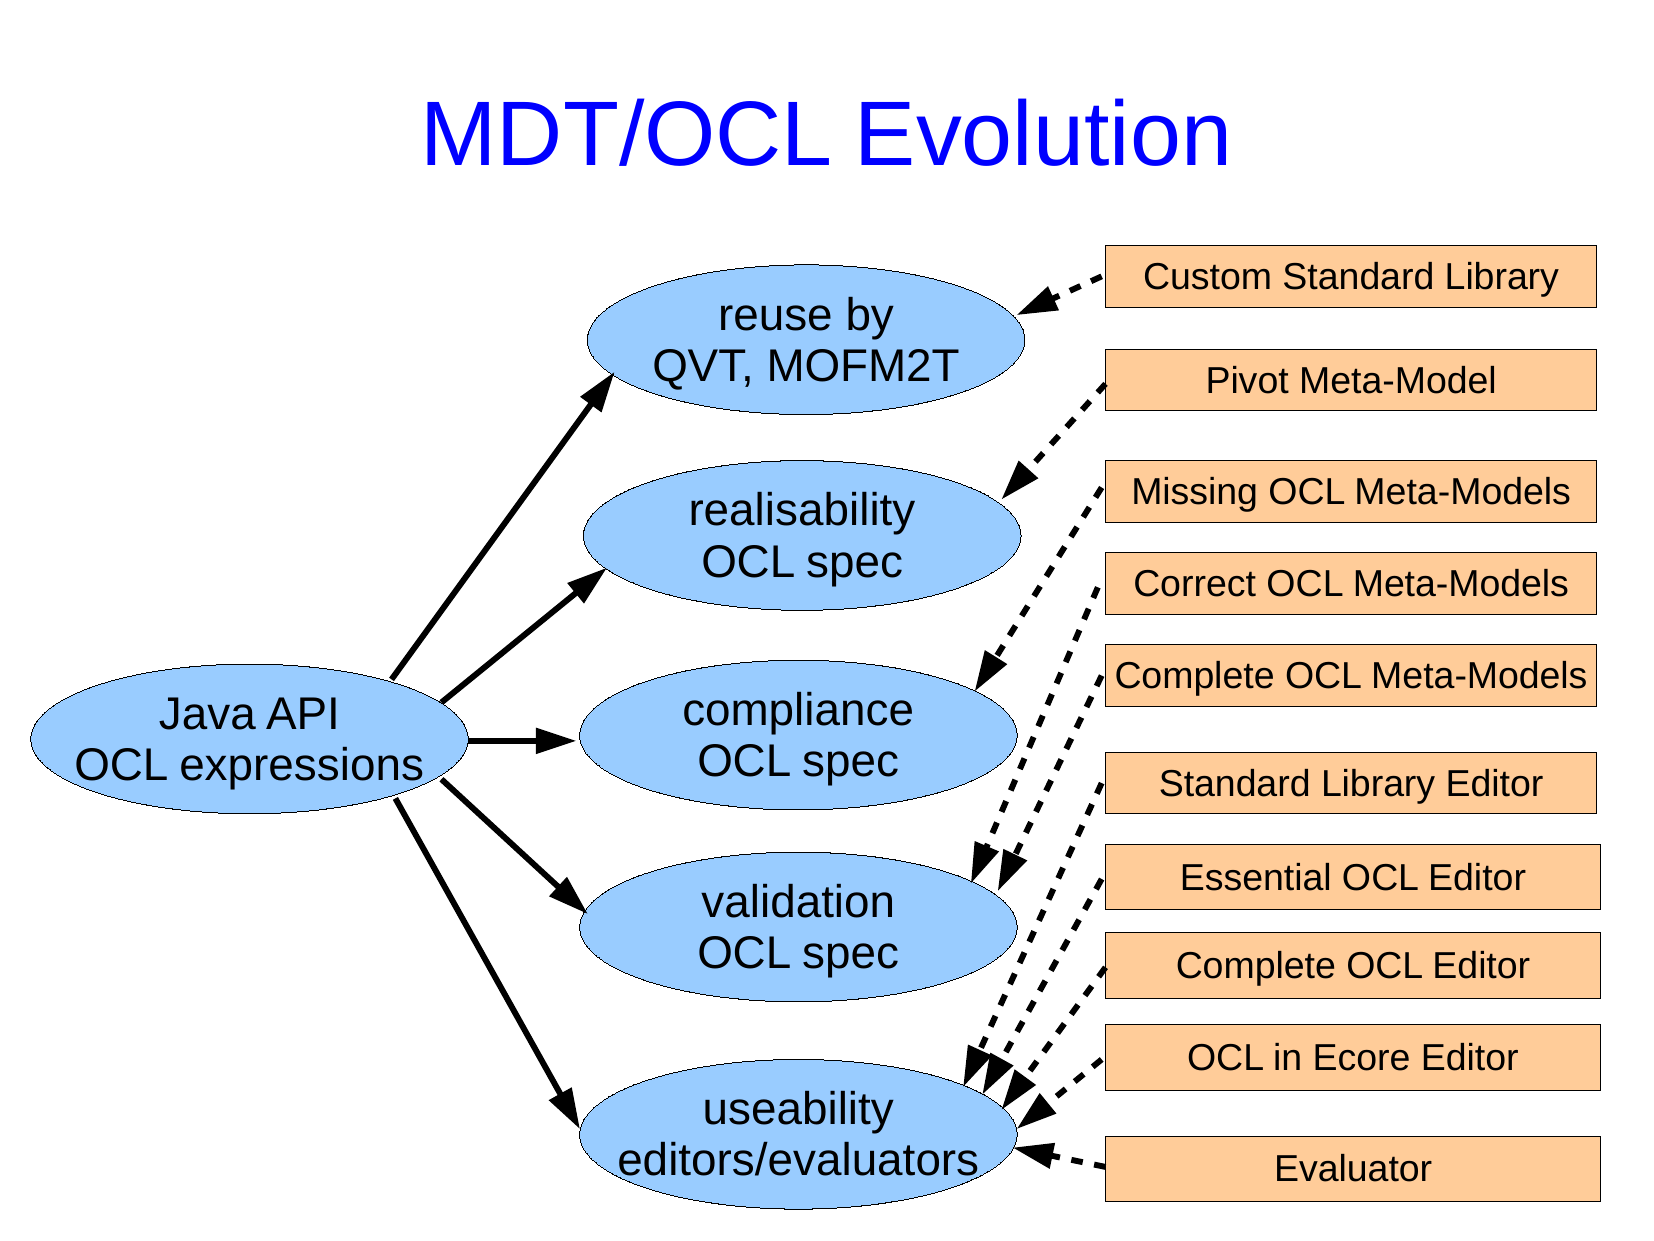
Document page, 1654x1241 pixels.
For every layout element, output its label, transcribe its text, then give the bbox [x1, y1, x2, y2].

title MDT/OCL Evolution [82, 56, 1571, 212]
text_box OCL in Ecore Editor [1105, 1024, 1601, 1091]
text_box Standard Library Editor [1105, 752, 1597, 814]
text_box Missing OCL Meta-Models [1105, 460, 1597, 523]
text_box reuse by QVT, MOFM2T [587, 264, 1025, 415]
text_box Complete OCL Editor [1105, 932, 1601, 999]
text_box Custom Standard Library [1105, 245, 1597, 308]
text_box Complete OCL Meta-Models [1105, 644, 1597, 707]
text_box realisability OCL spec [583, 460, 1022, 611]
text_box Evaluator [1105, 1136, 1601, 1202]
text_box compliance OCL spec [579, 660, 1018, 810]
text_box validation OCL spec [579, 852, 1018, 1002]
text_box Pivot Meta-Model [1105, 349, 1597, 411]
text_box useability editors/evaluators [579, 1059, 1018, 1210]
text_box Correct OCL Meta-Models [1105, 552, 1597, 615]
text_box Java API OCL expressions [30, 664, 469, 814]
text_box Essential OCL Editor [1105, 844, 1601, 910]
